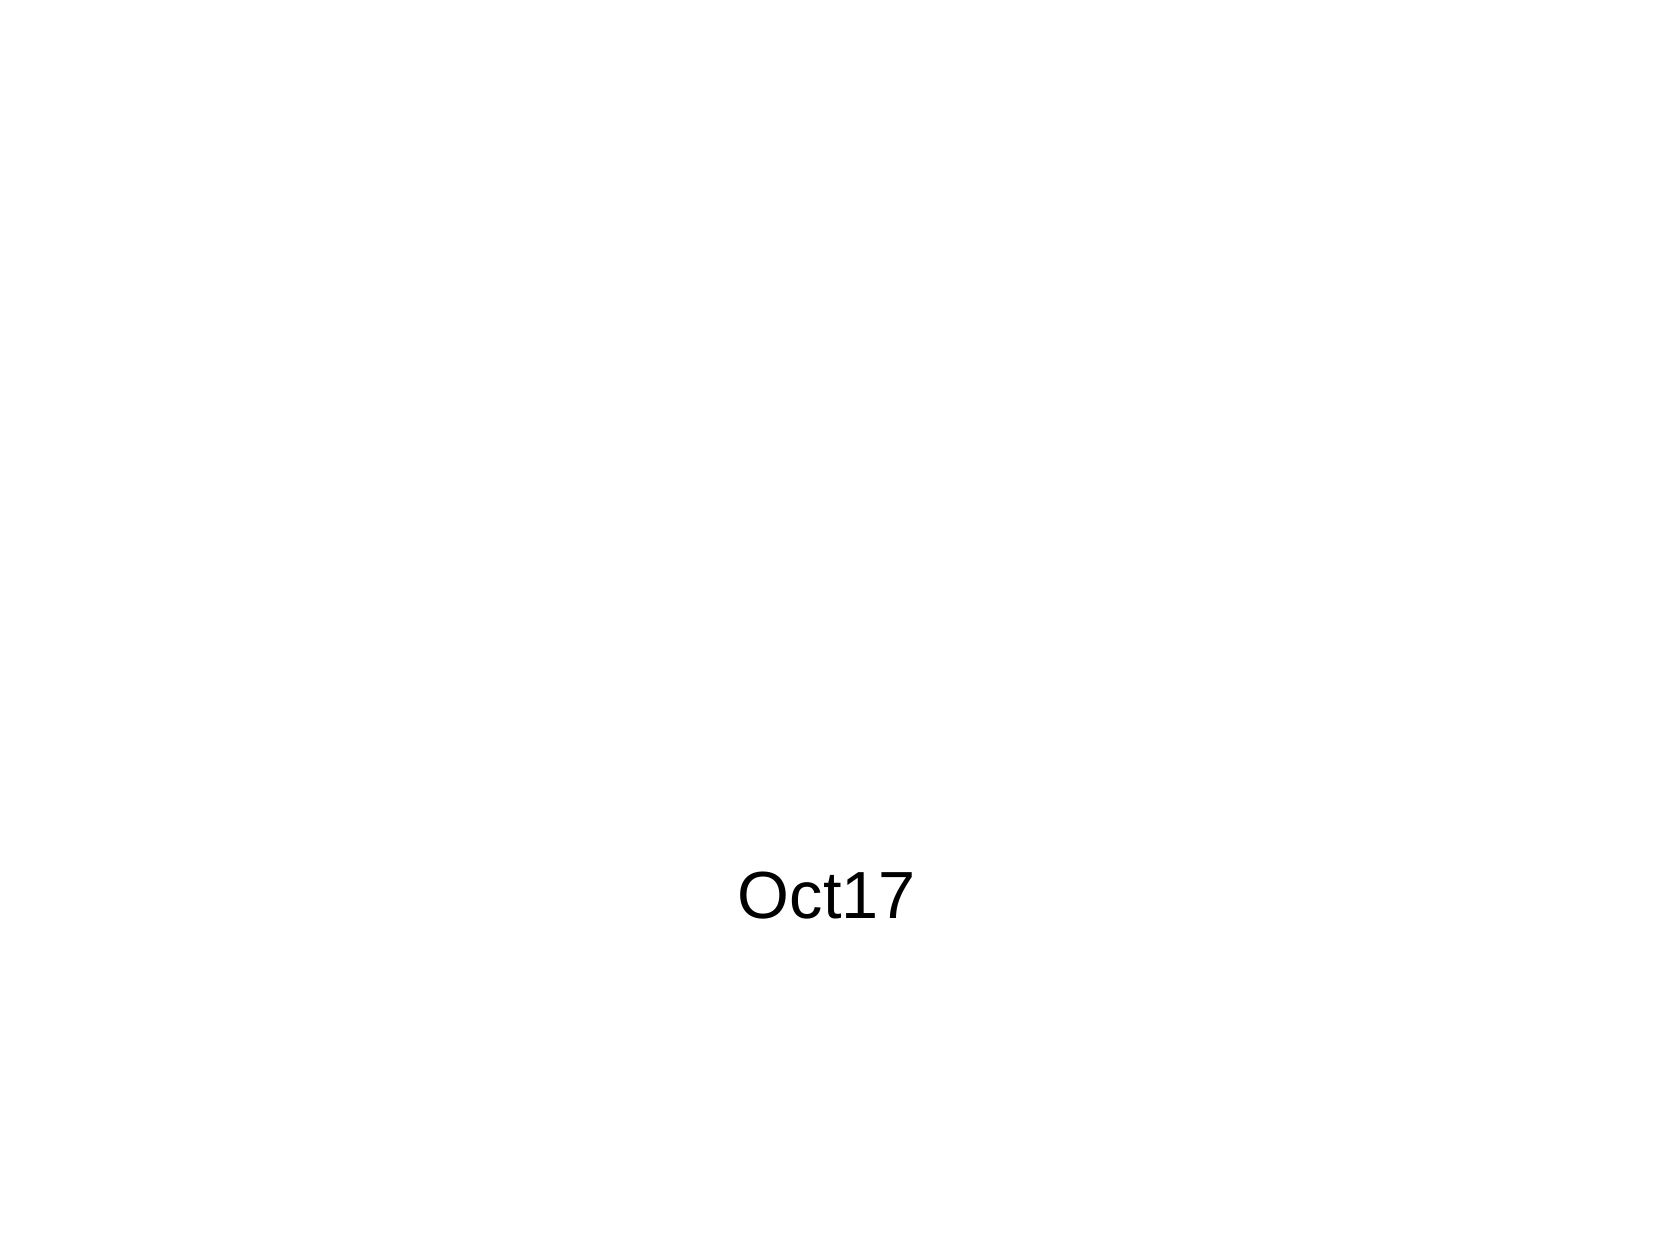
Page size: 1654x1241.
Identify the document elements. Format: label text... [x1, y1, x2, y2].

text_box Oct17 [82, 349, 1571, 1069]
